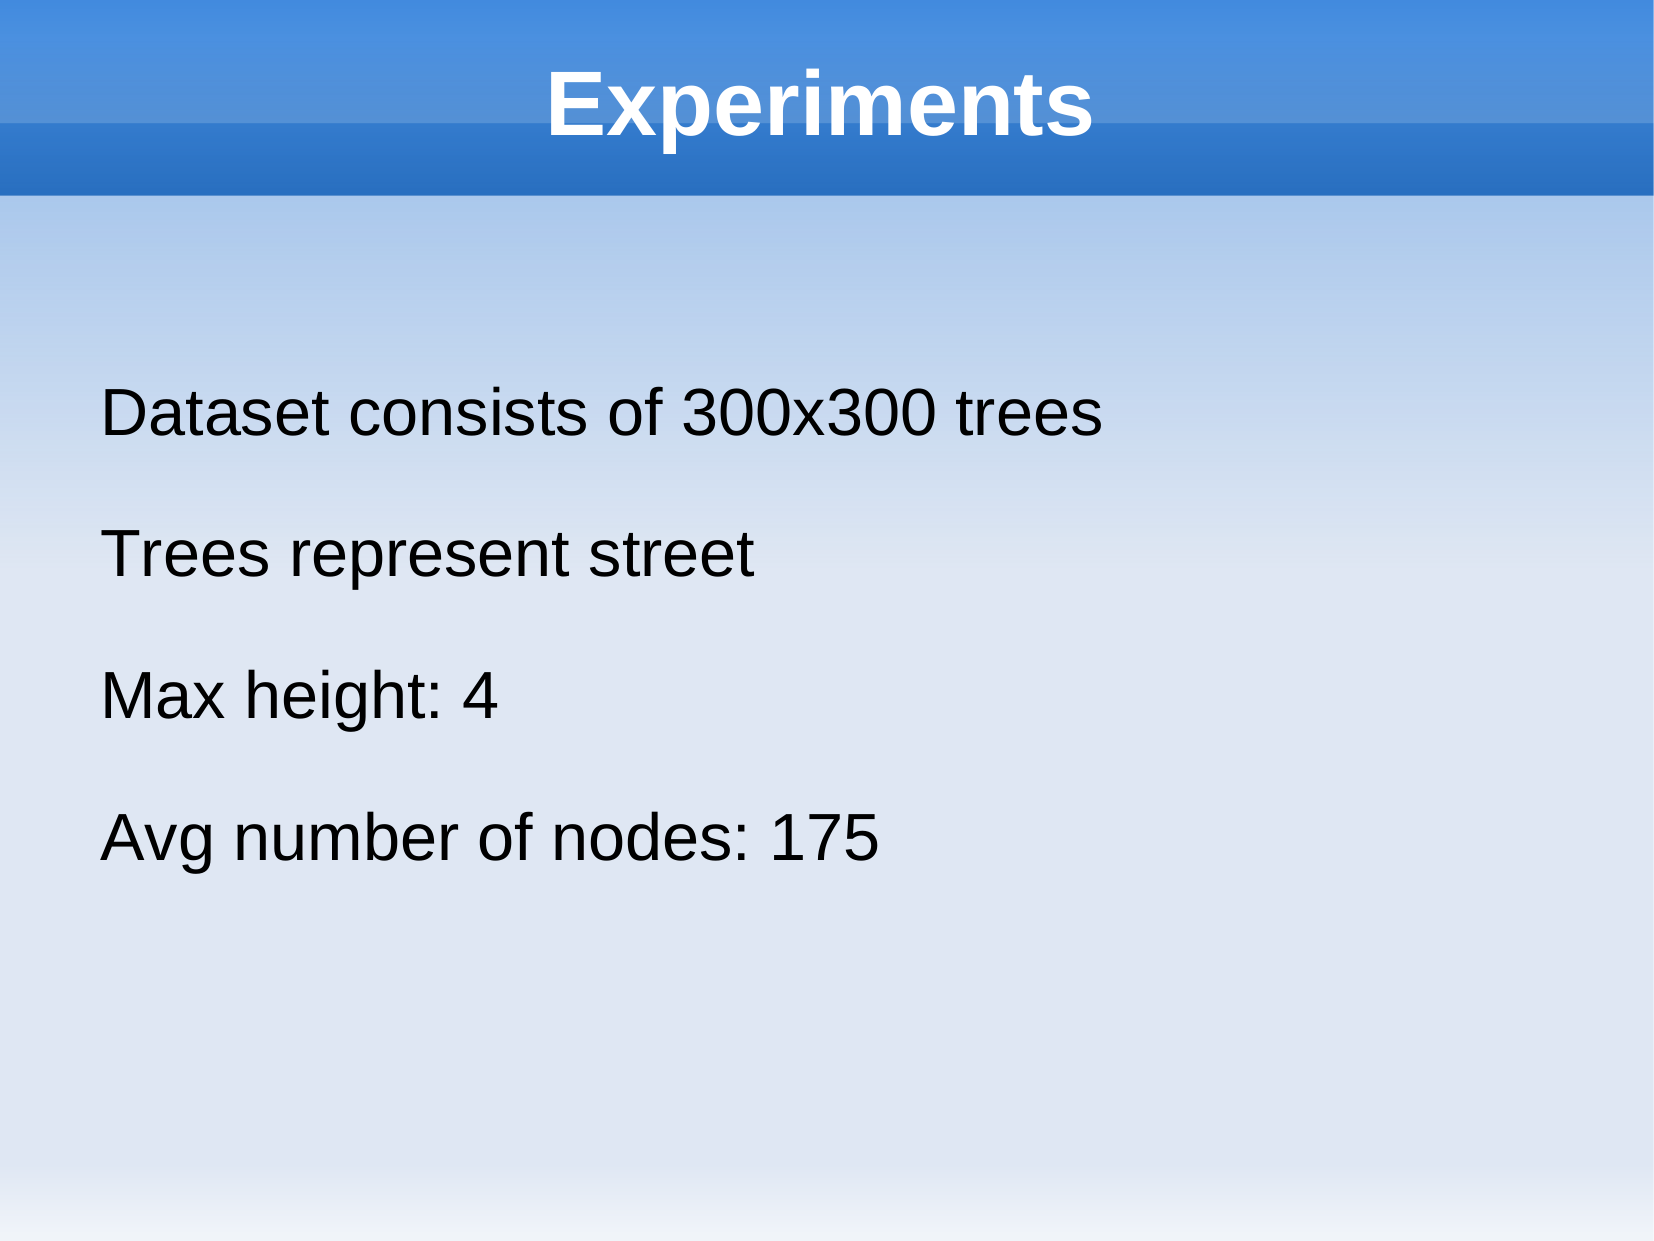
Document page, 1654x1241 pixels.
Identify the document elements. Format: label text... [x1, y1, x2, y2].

list Dataset consists of 300x300 trees Trees represent street Max height: 4 Avg number of nodes: 175 [82, 337, 1571, 1142]
picture [0, 0, 1654, 1241]
title Experiments [76, 7, 1565, 200]
